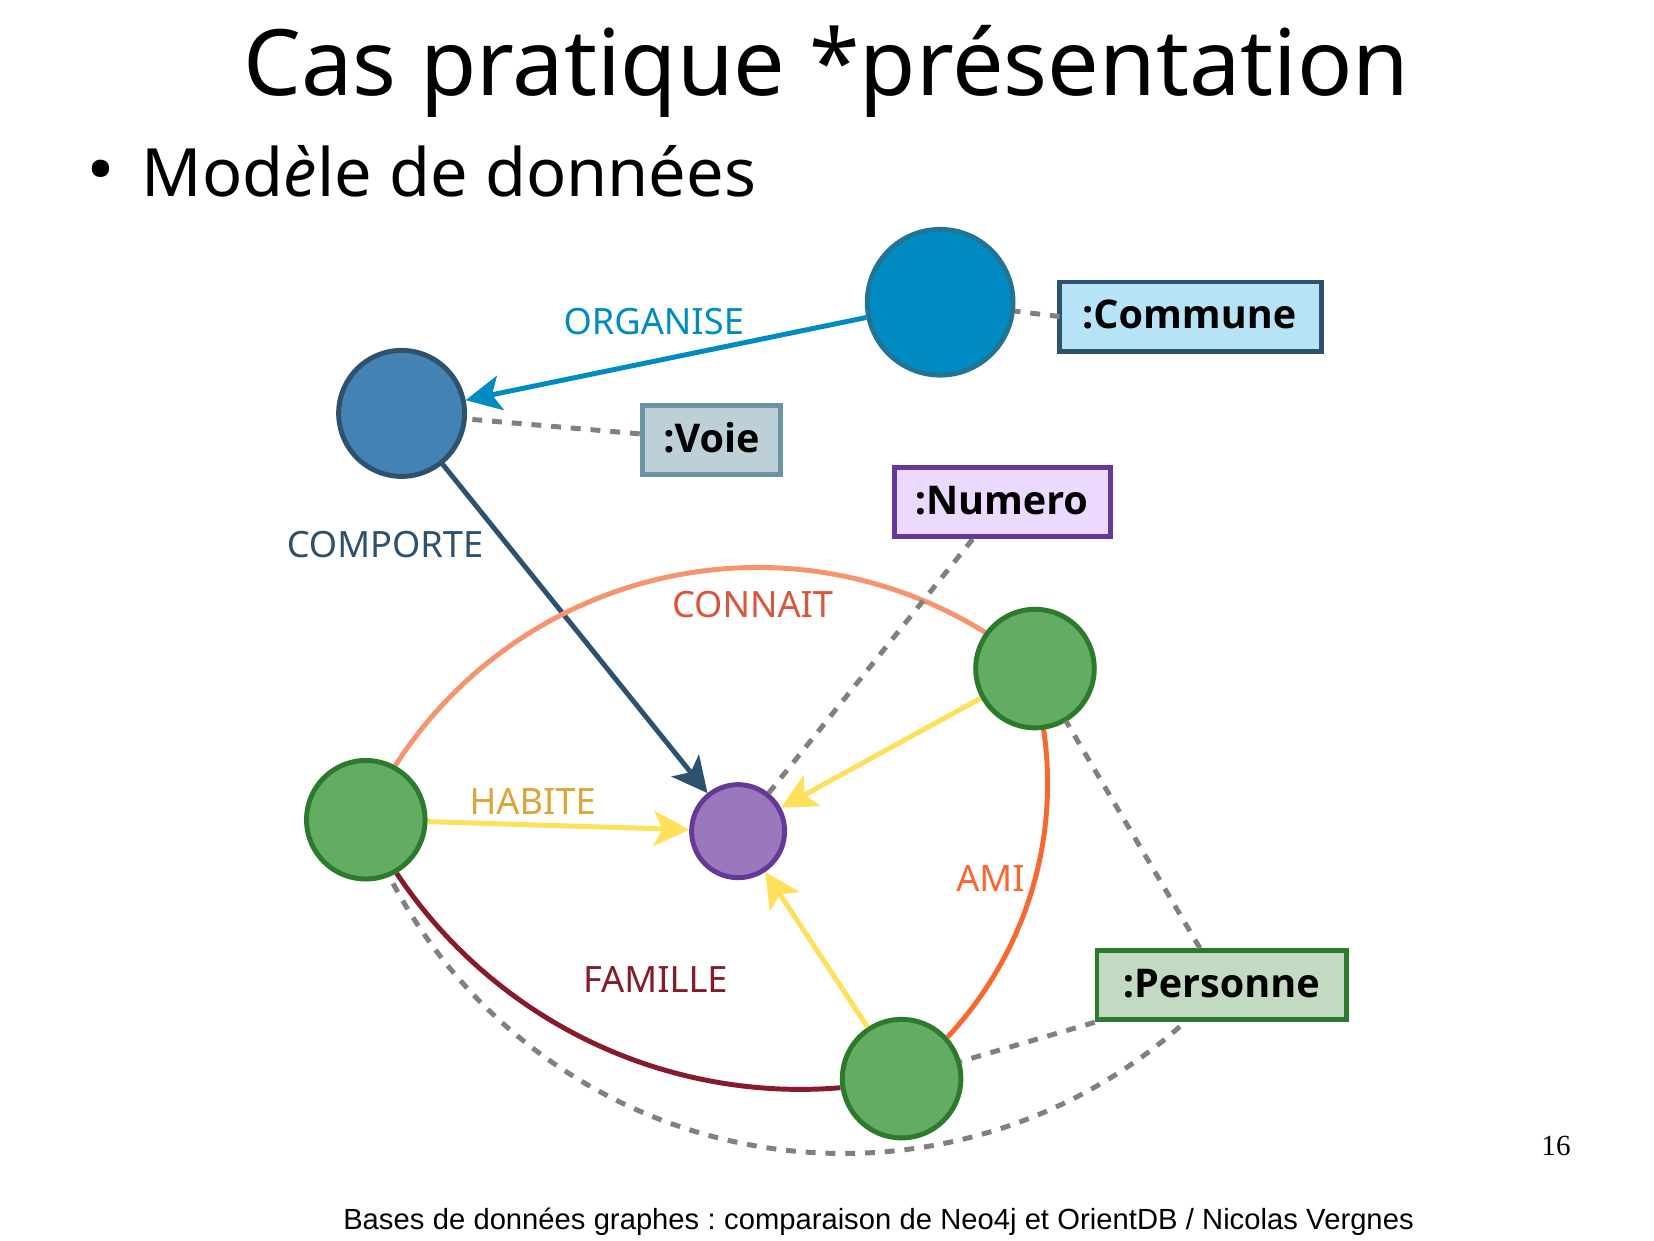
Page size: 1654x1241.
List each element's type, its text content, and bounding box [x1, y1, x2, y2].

list Modèle de données [70, 124, 1560, 225]
title Cas pratique *présentation [82, 6, 1571, 114]
picture [279, 224, 1359, 1156]
text_box Bases de données graphes : comparaison de Neo4j et OrientDB / Nicolas Vergnes [328, 1195, 1432, 1241]
